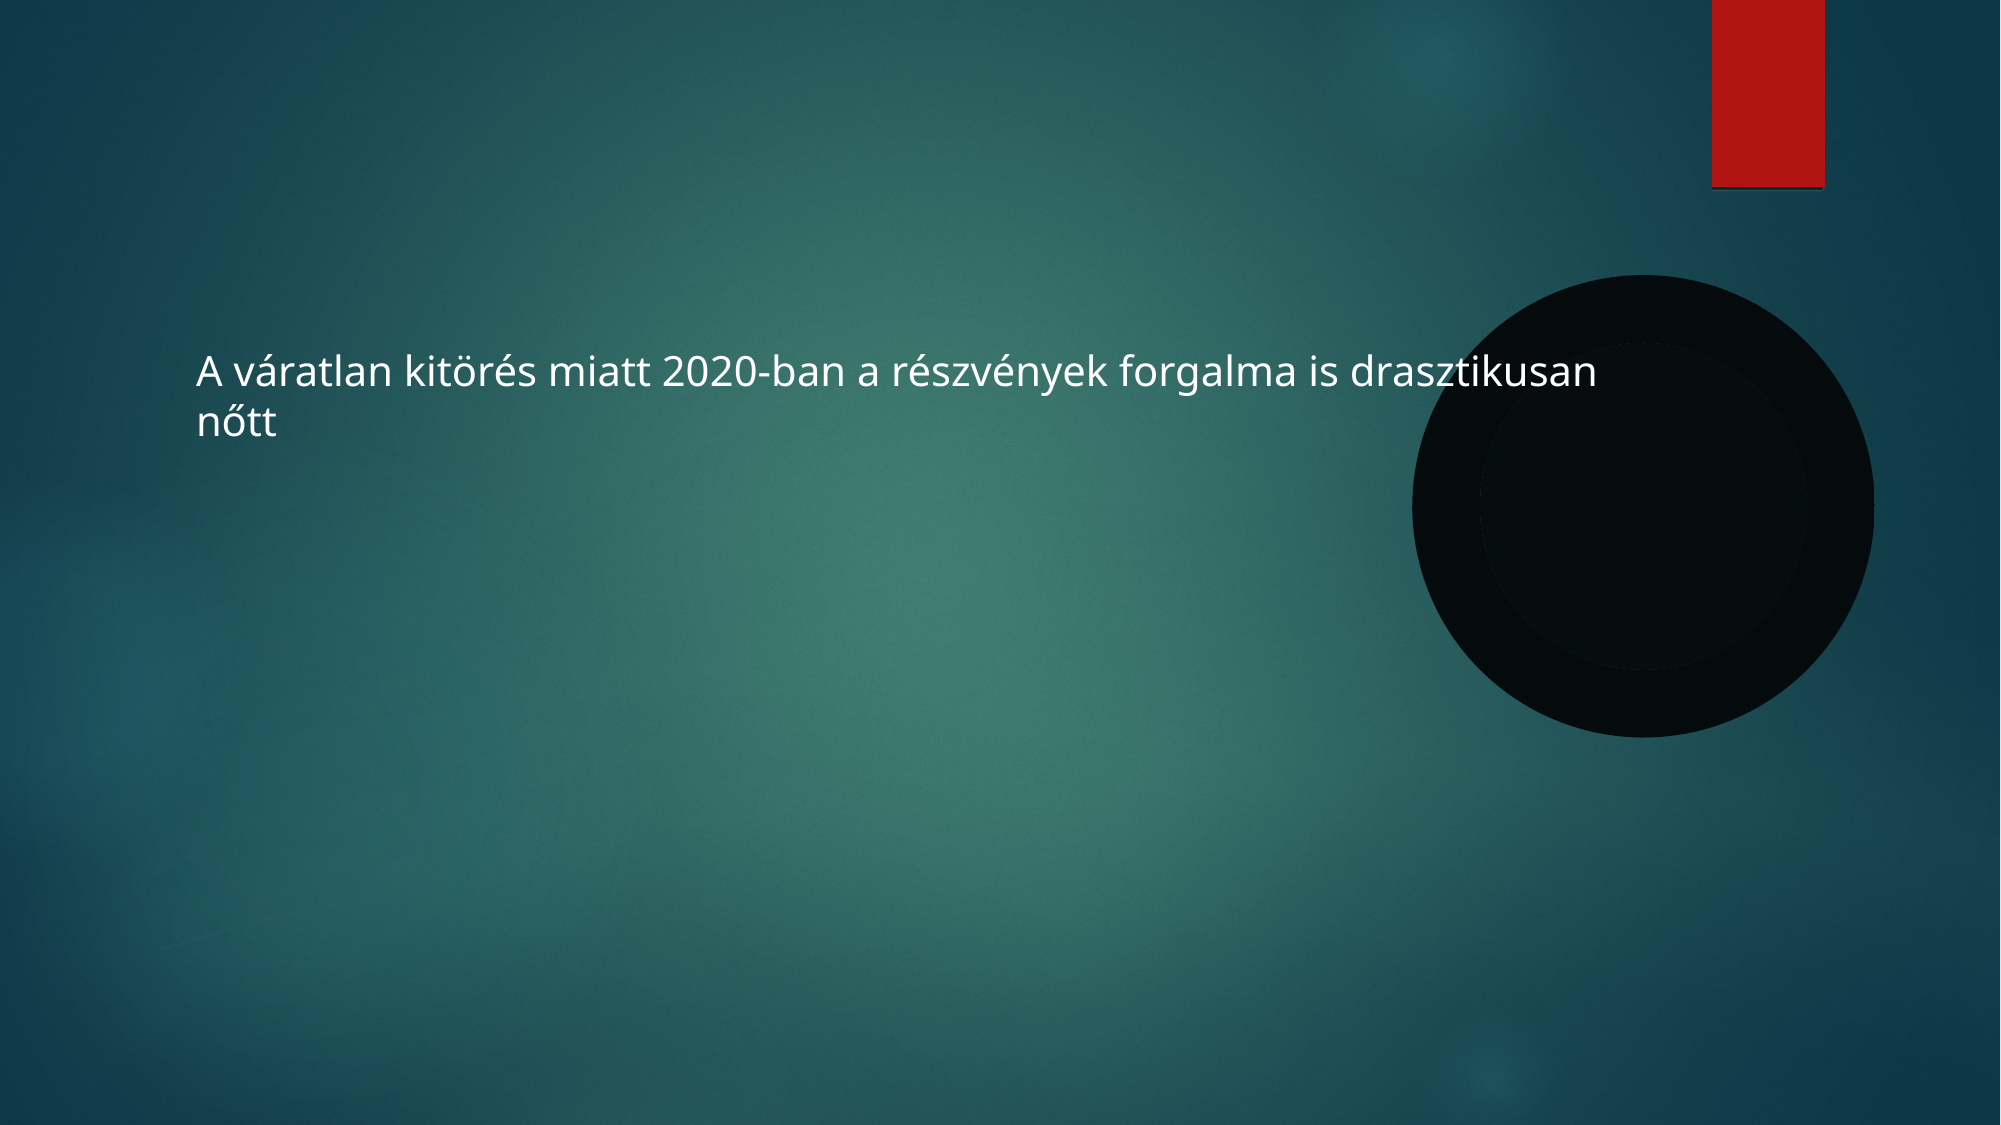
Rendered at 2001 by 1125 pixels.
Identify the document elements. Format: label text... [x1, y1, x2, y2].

list A váratlan kitörés miatt 2020-ban a részvények forgalma is drasztikusan nőtt [181, 336, 1649, 1026]
